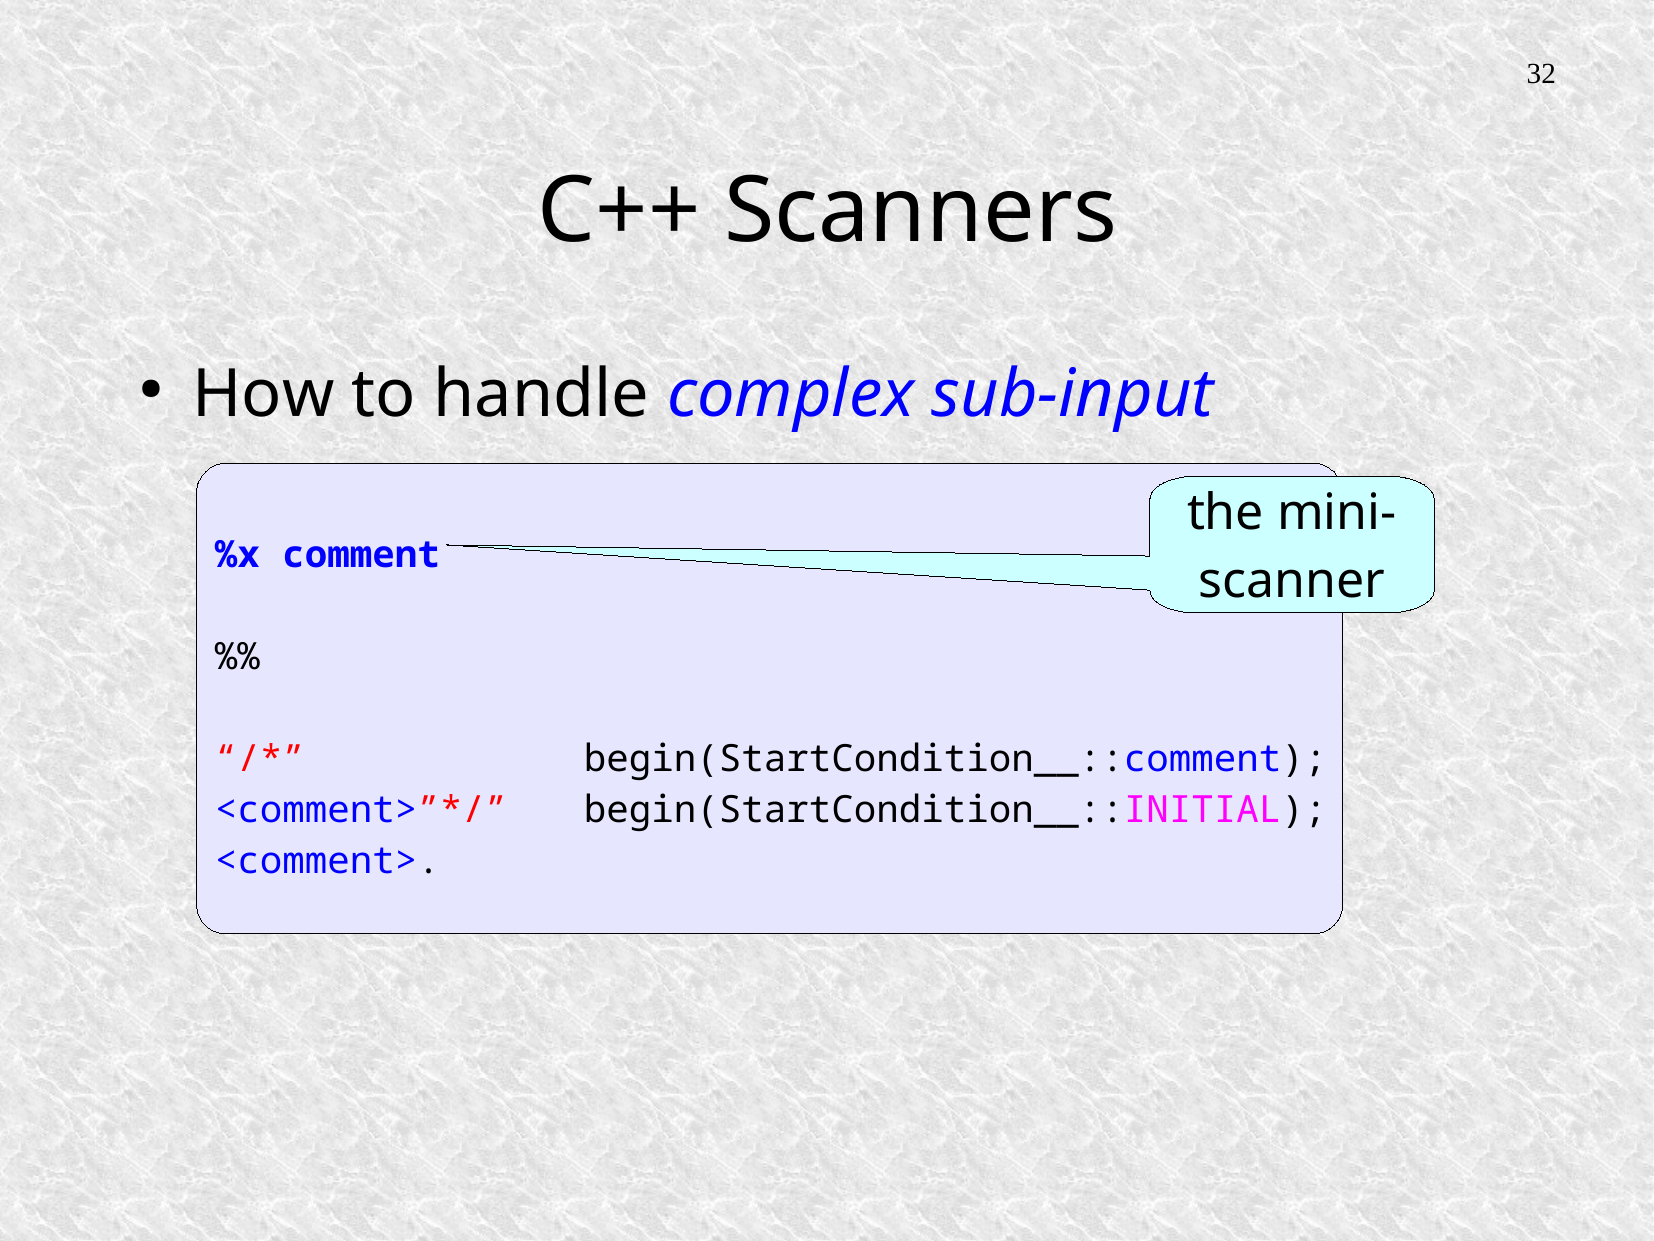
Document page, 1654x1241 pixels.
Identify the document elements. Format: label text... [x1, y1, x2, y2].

list How to handle complex sub-input [121, 344, 1534, 1127]
picture [0, 0, 1654, 1241]
text_box the mini- scanner [446, 476, 1435, 613]
text_box %x comment %% “/*” begin(StartCondition__::comment); <comment>”*/” begin(StartCondition__::INITIAL); <comment>. [214, 476, 1327, 957]
title C++ Scanners [121, 102, 1534, 311]
